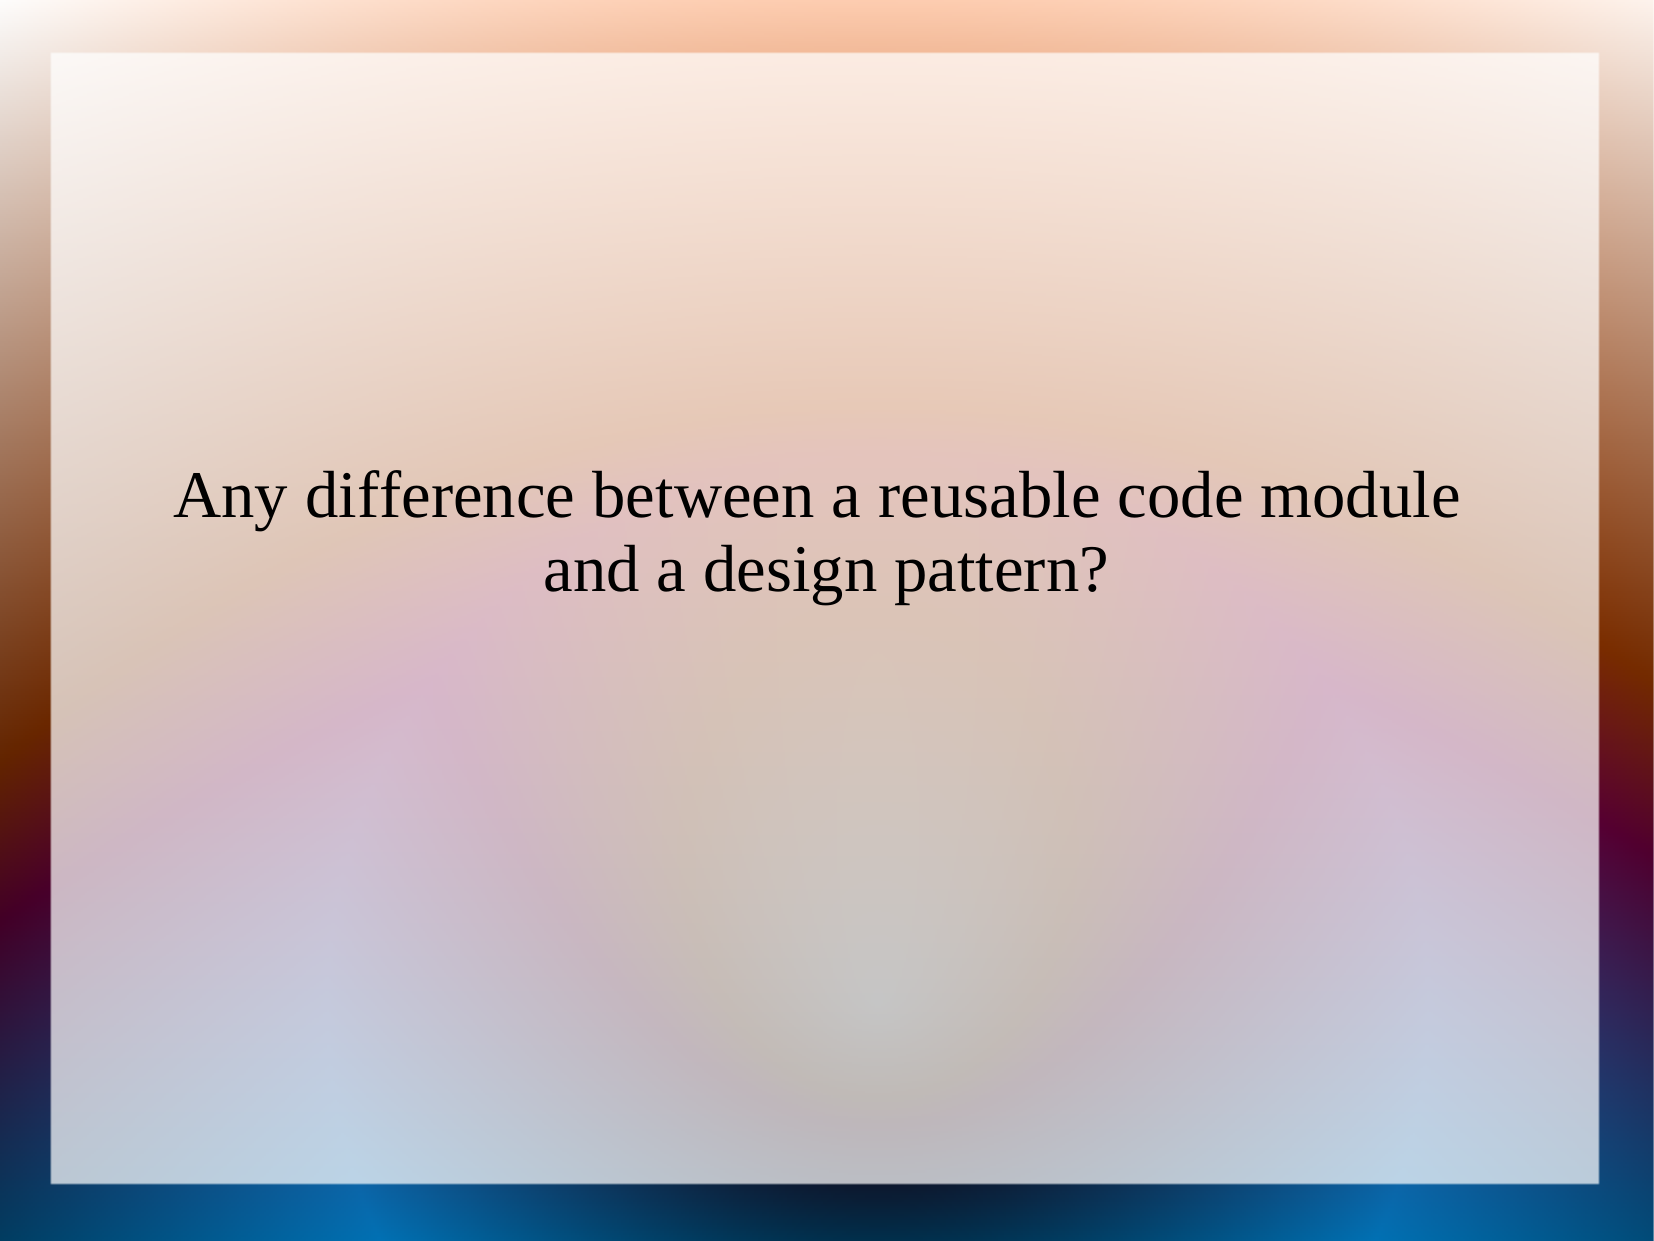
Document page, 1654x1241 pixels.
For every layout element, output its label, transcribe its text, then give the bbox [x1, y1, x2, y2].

picture [0, 0, 1654, 1241]
subtitle Any difference between a reusable code module and a design pattern? [82, 55, 1571, 1010]
